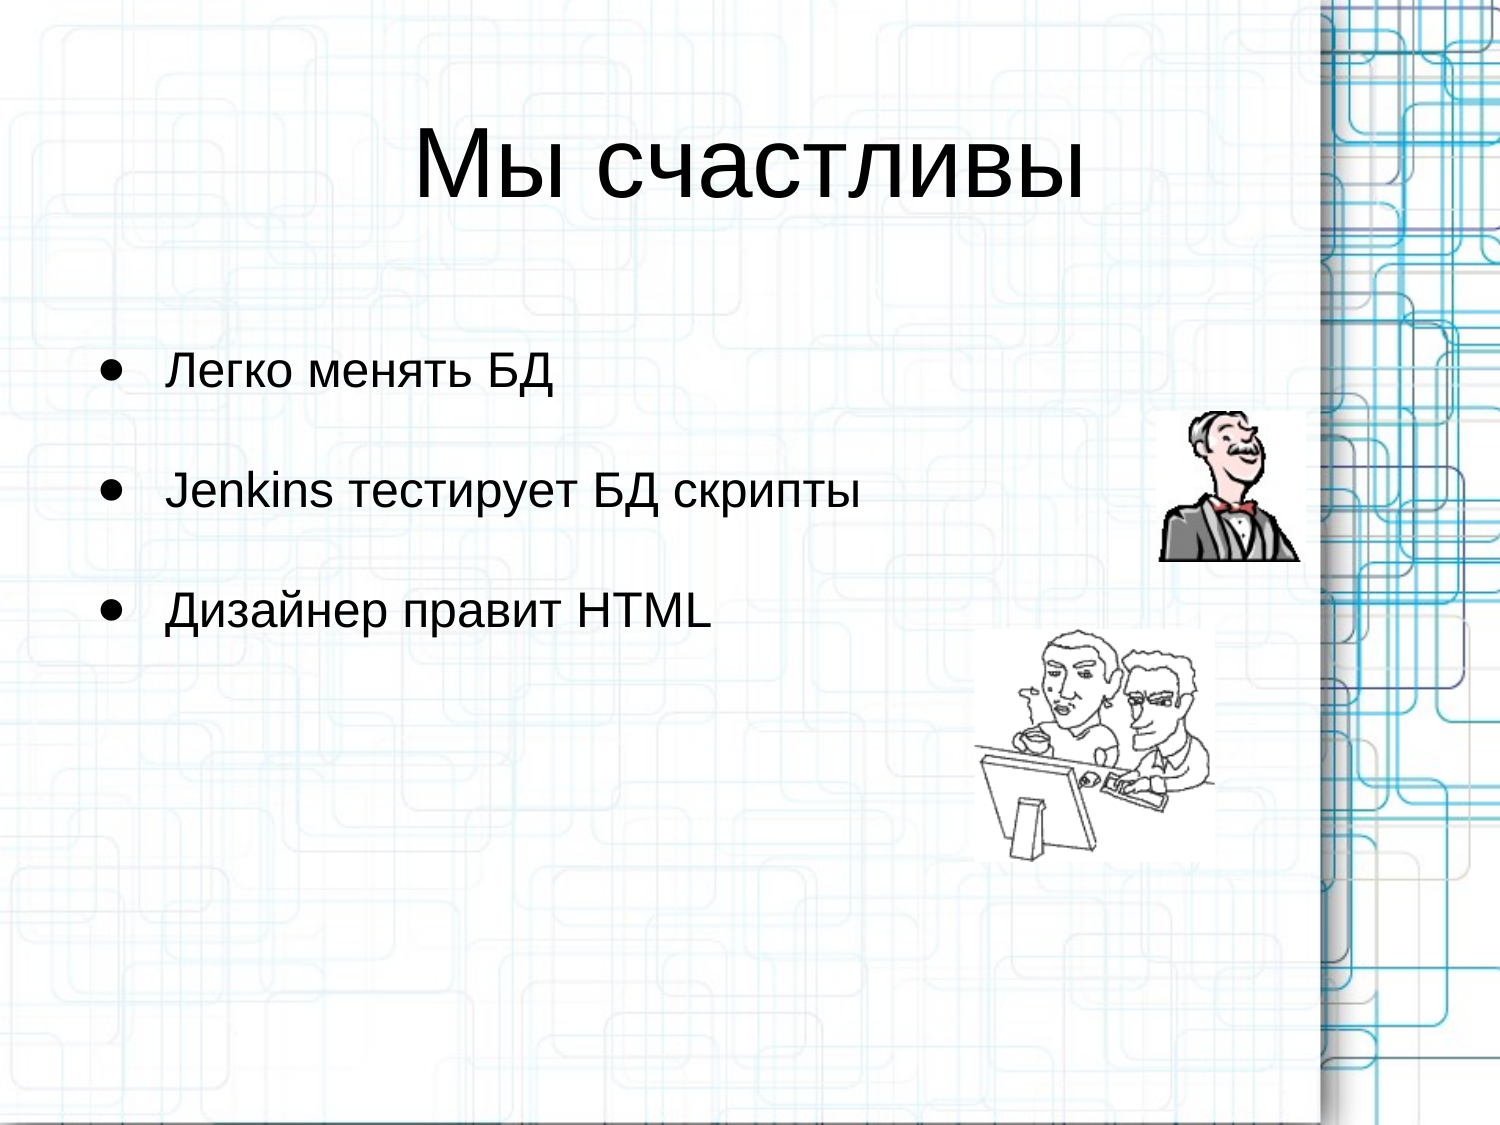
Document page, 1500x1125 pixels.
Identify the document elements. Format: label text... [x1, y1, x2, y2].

text_box [974, 629, 1216, 862]
title Мы счастливы [75, 45, 1425, 233]
picture [0, 0, 1500, 1125]
text_box [1156, 411, 1307, 562]
list Легко менять БД Jenkins тестирует БД скрипты Дизайнер правит HTML [75, 262, 1425, 1078]
